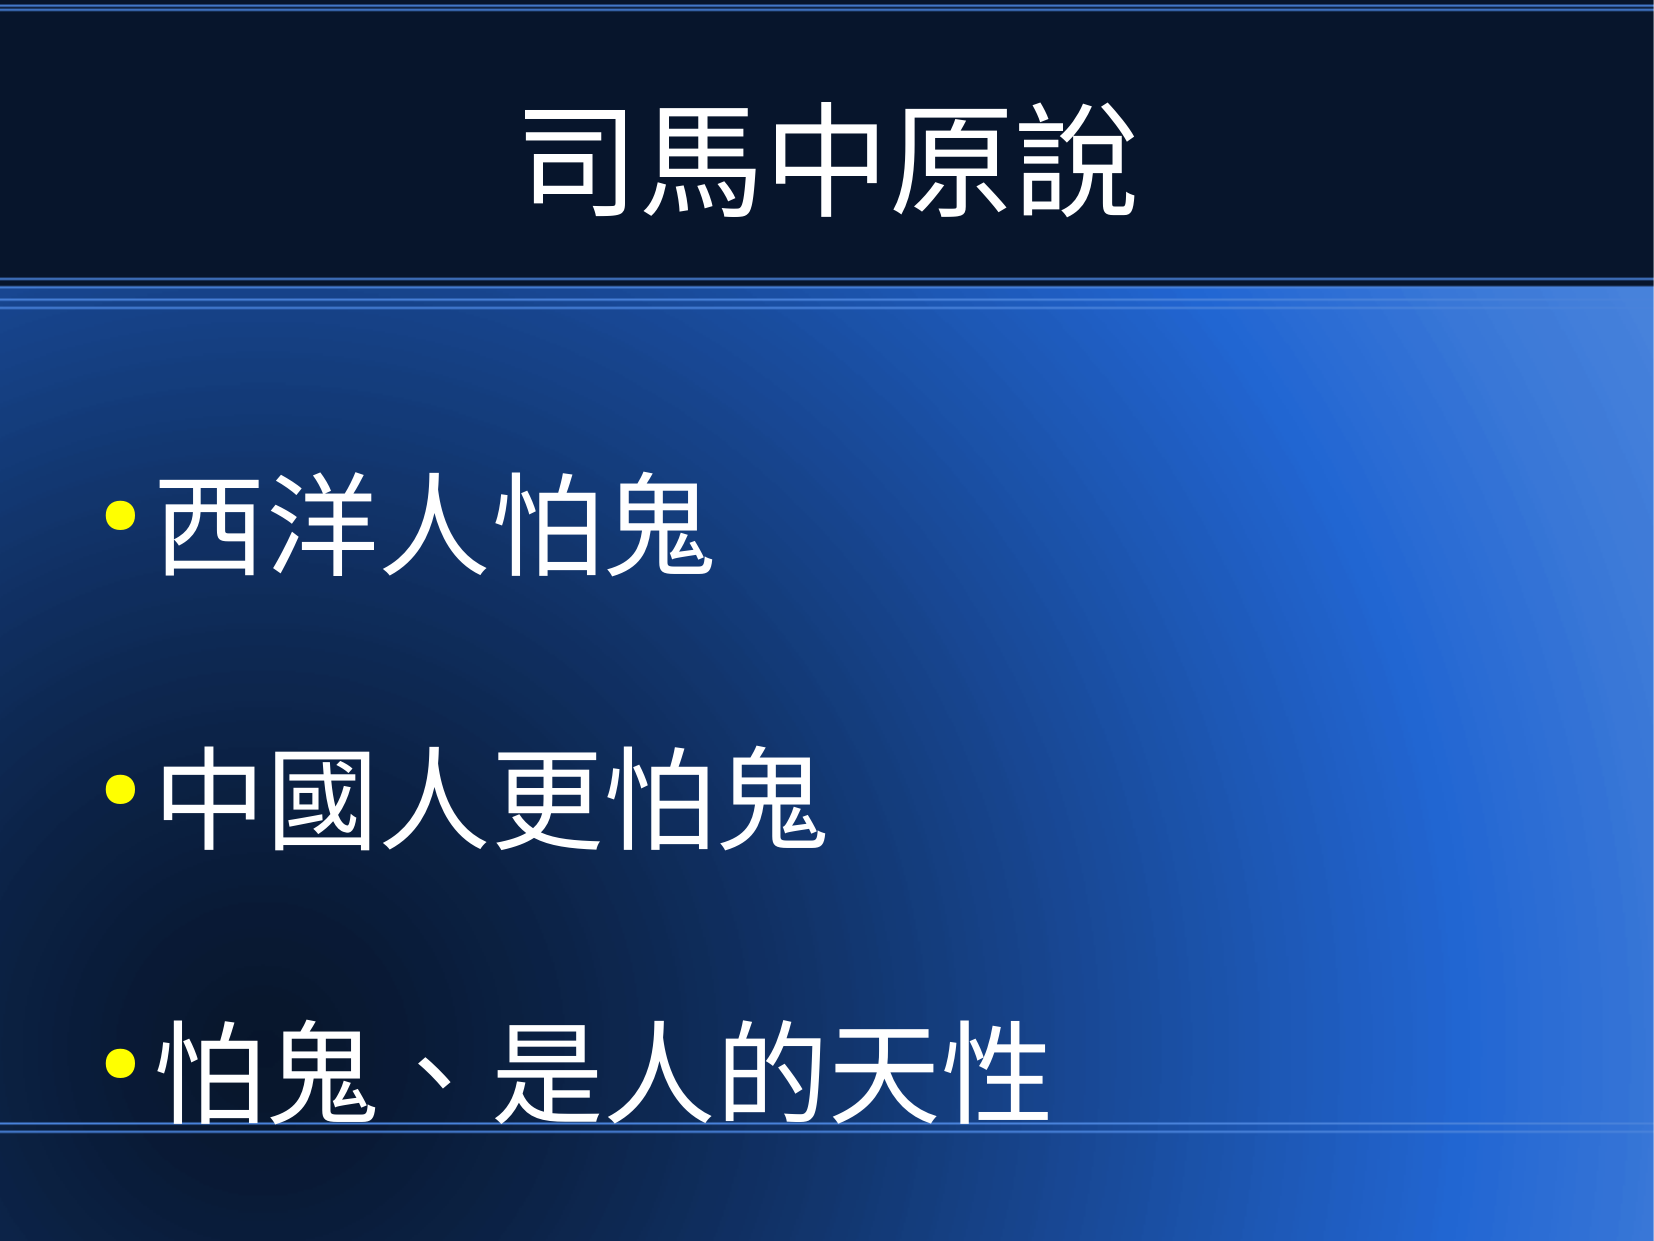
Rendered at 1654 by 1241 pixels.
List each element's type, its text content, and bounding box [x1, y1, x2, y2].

title 司馬中原說 [82, 49, 1571, 257]
list 西洋人怕鬼 中國人更怕鬼 怕鬼、是人的天性 [82, 355, 1571, 1241]
picture [0, 0, 1654, 1241]
